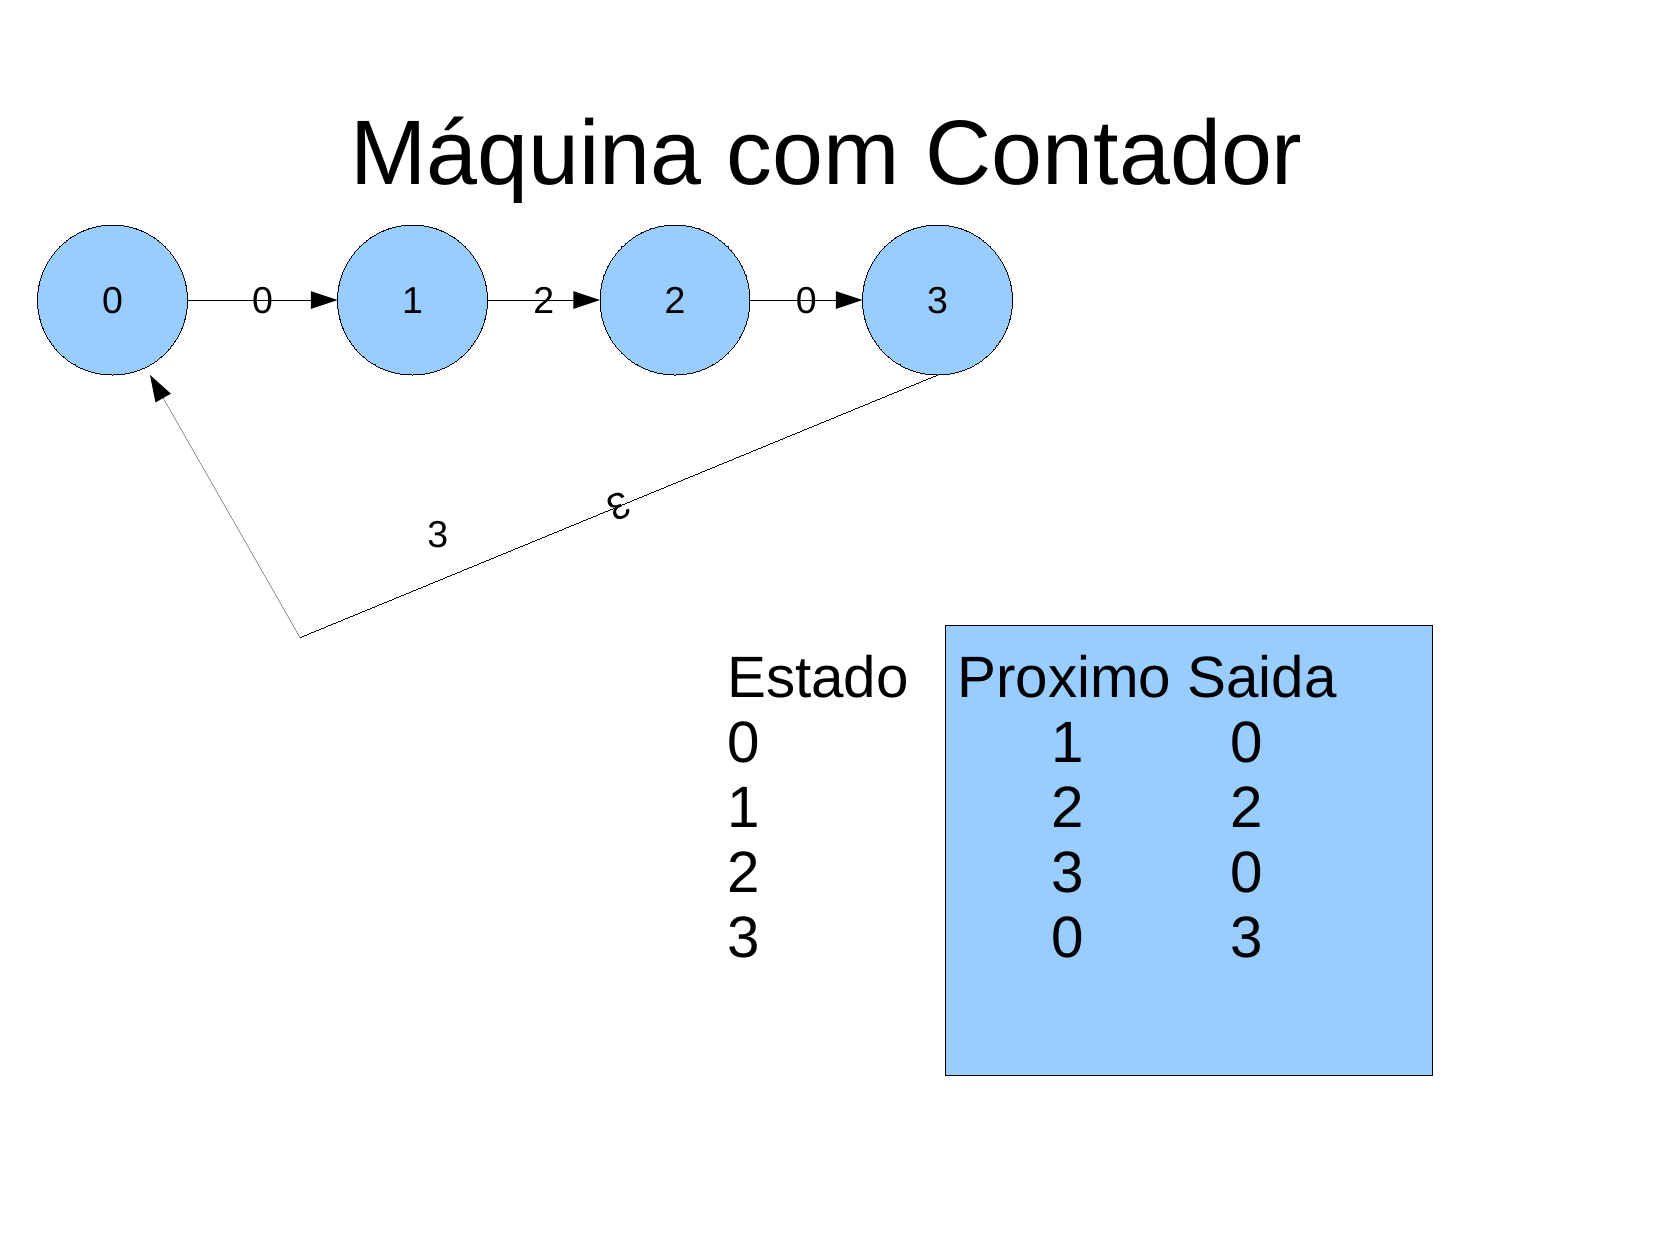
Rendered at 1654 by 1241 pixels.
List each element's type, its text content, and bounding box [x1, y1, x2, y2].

text_box Estado Proximo Saida 0 1 0 1 2 2 2 3 0 3 0 3 [712, 637, 1353, 978]
text_box [945, 625, 1433, 1076]
text_box 3 [412, 505, 463, 563]
text_box 1 [337, 225, 488, 376]
title Máquina com Contador [82, 49, 1571, 257]
text_box 0 [37, 225, 188, 376]
text_box 2 [600, 225, 750, 376]
text_box 3 [862, 225, 1013, 375]
